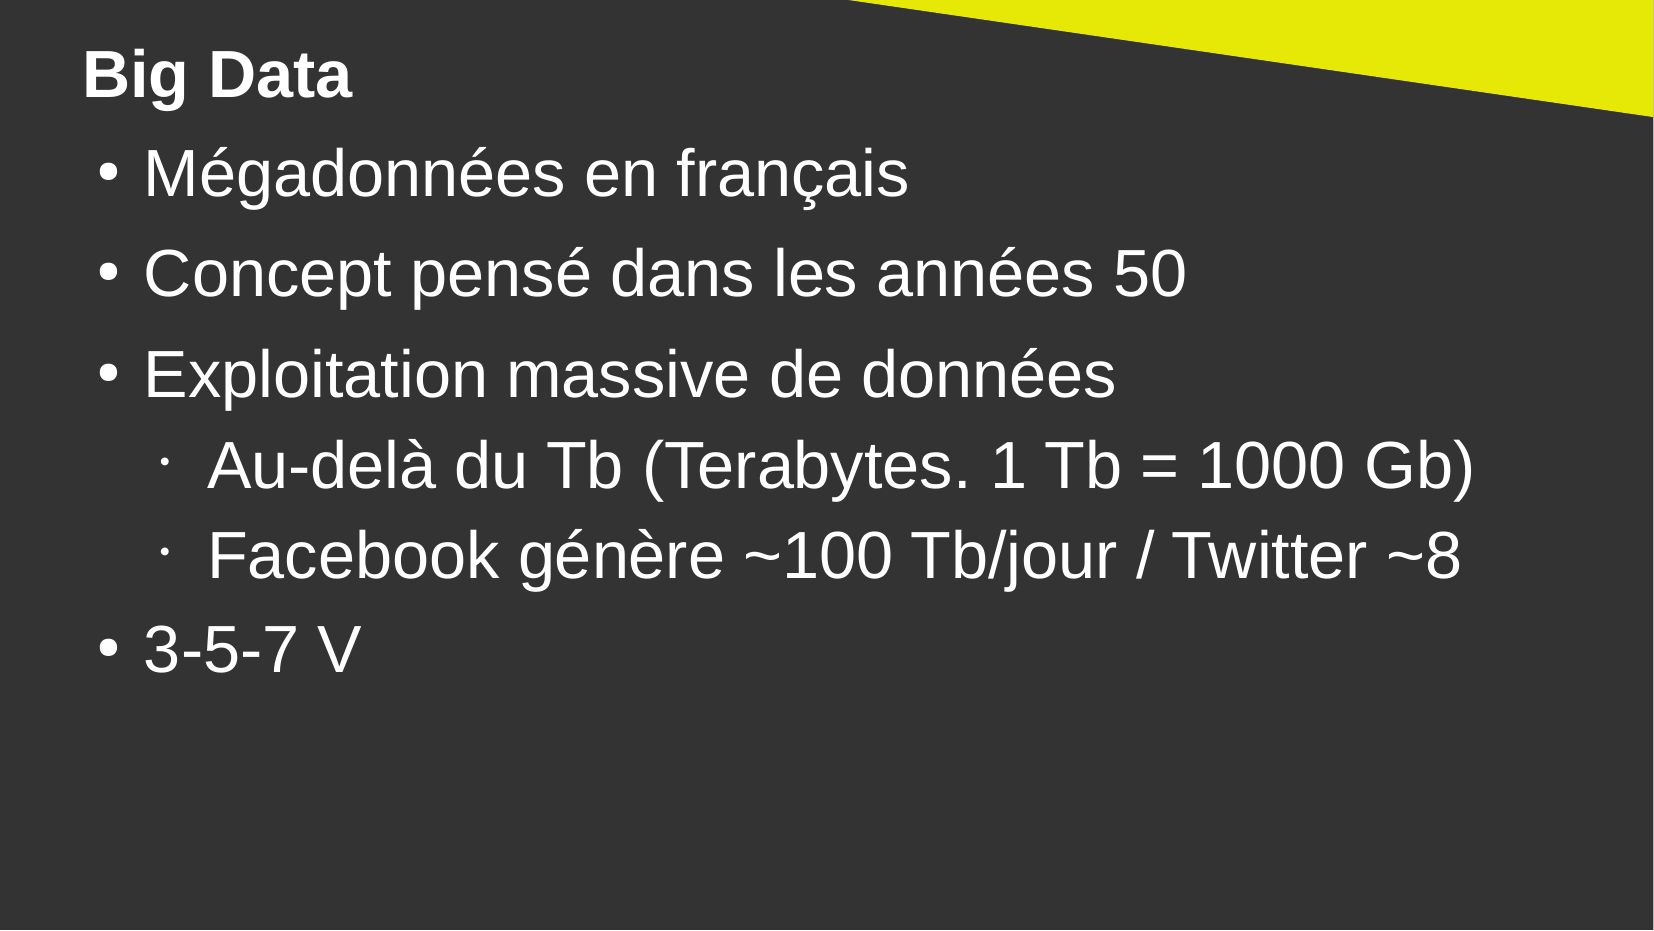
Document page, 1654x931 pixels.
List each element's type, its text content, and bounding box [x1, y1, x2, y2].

text_box [848, 0, 1654, 118]
list Mégadonnées en français Concept pensé dans les années 50 Exploitation massive de données Au-delà du Tb (Terabytes. 1 Tb = 1000 Gb) Facebook génère ~100 Tb/jour / Twitter ~8 3-5-7 V [80, 135, 1620, 697]
title Big Data [82, 37, 1571, 114]
